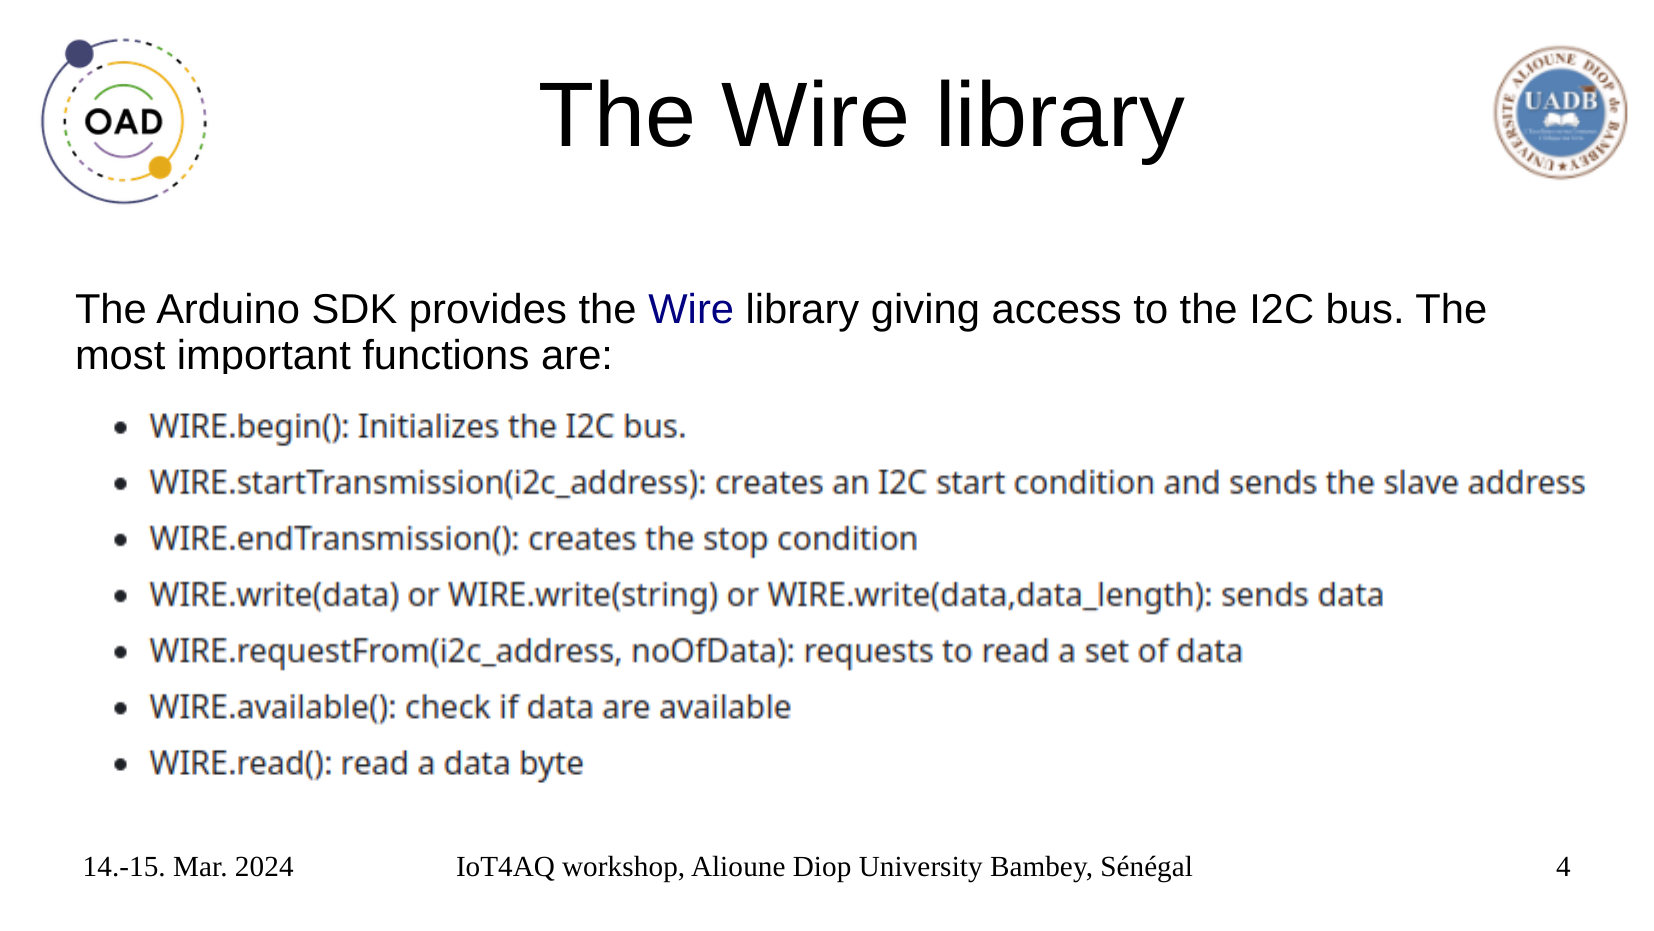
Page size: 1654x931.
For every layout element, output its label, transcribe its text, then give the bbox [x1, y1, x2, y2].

picture [1482, 37, 1641, 188]
list The Arduino SDK provides the Wire library giving access to the I2C bus. The most important functions are: [75, 285, 1564, 826]
picture [89, 374, 1633, 805]
title The Wire library [278, 37, 1446, 193]
picture [0, 24, 242, 225]
